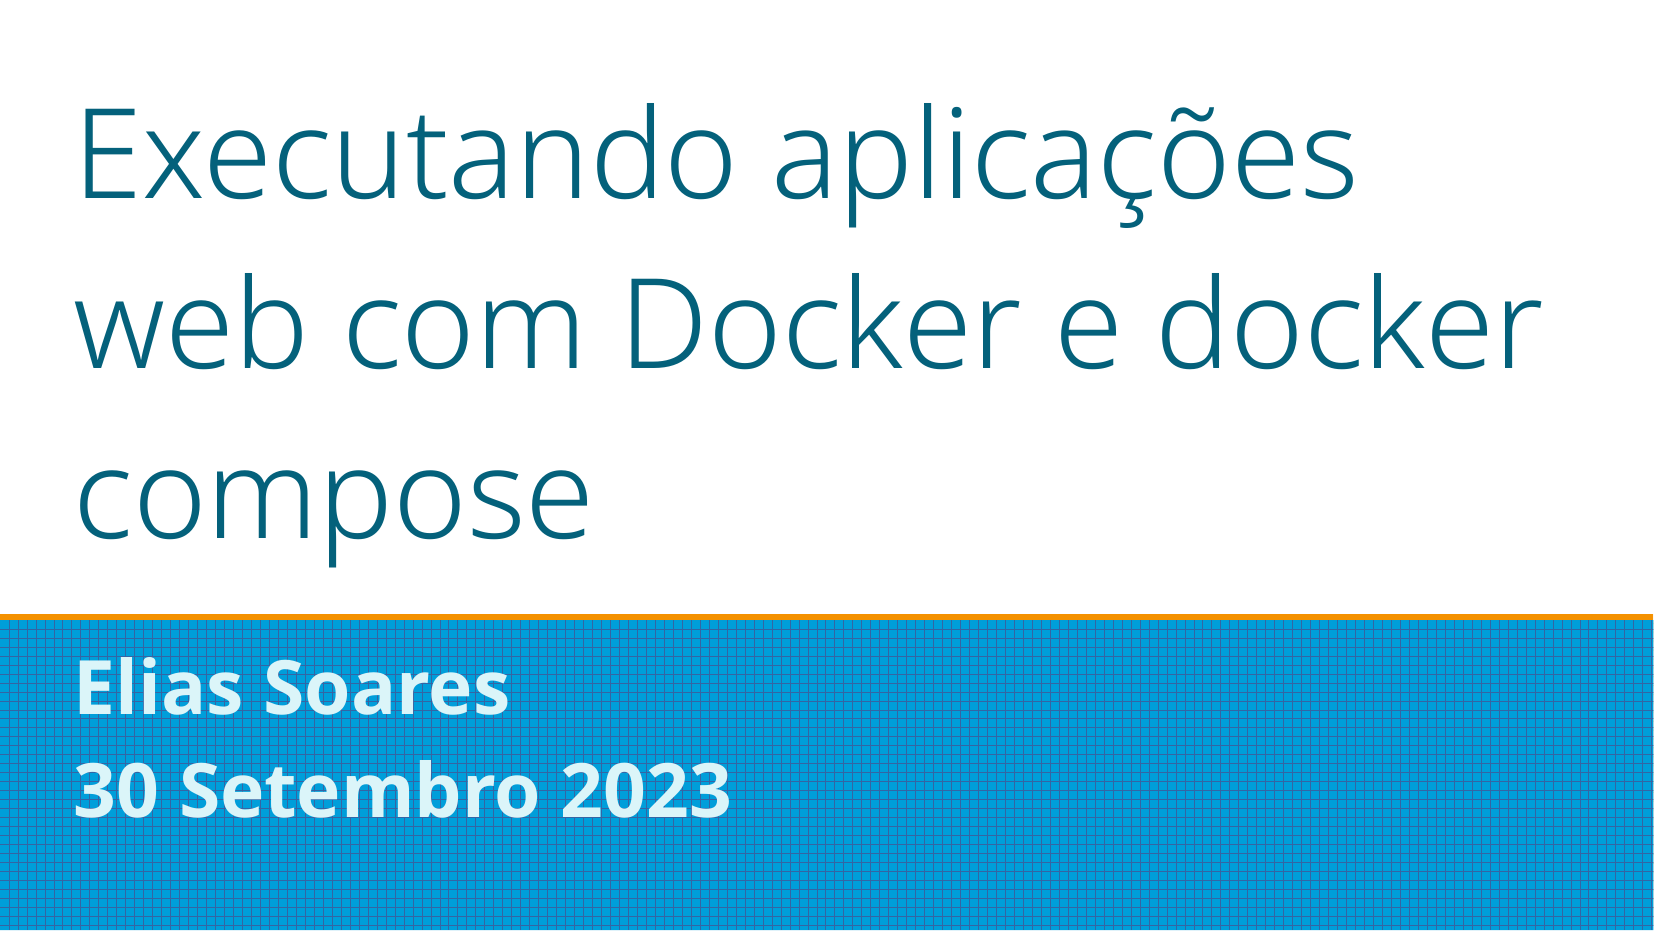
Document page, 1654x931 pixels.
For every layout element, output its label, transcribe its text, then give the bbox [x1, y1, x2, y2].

title Executando aplicações web com Docker e docker compose [73, 44, 1551, 576]
subtitle Elias Soares 30 Setembro 2023 [73, 634, 1551, 827]
